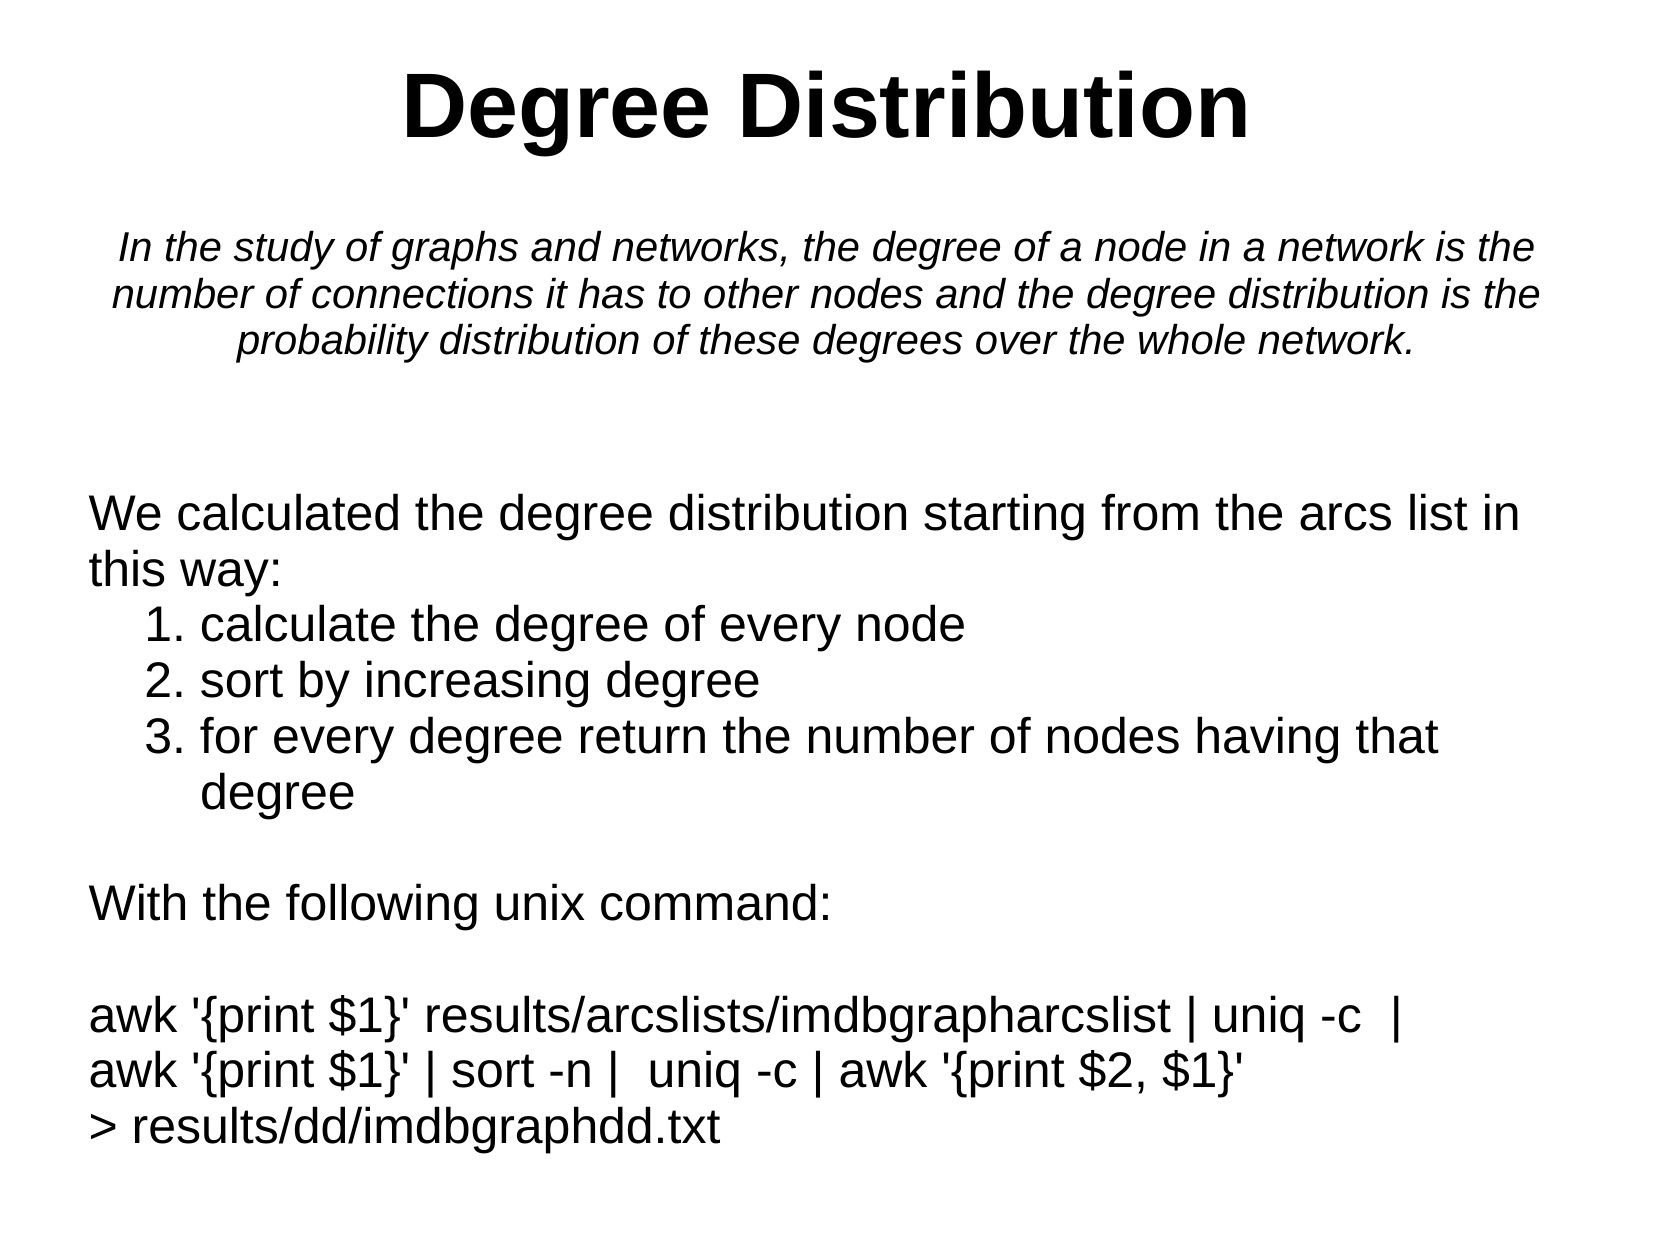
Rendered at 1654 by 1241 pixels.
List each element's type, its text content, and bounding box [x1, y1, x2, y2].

title Degree Distribution [82, 2, 1571, 197]
title In the study of graphs and networks, the degree of a node in a network is the number of connections it has to other nodes and the degree distribution is the probability distribution of these degrees over the whole network. [82, 197, 1571, 390]
title We calculated the degree distribution starting from the arcs list in this way: 1. calculate the degree of every node 2. sort by increasing degree 3. for every degree return the number of nodes having that degree With the following unix command: awk '{print $1}' results/arcslists/imdbgrapharcslist | uniq -c | awk '{print $1}' | sort -n | uniq -c | awk '{print $2, $1}' > results/dd/imdbgraphdd.txt [88, 485, 1577, 1155]
